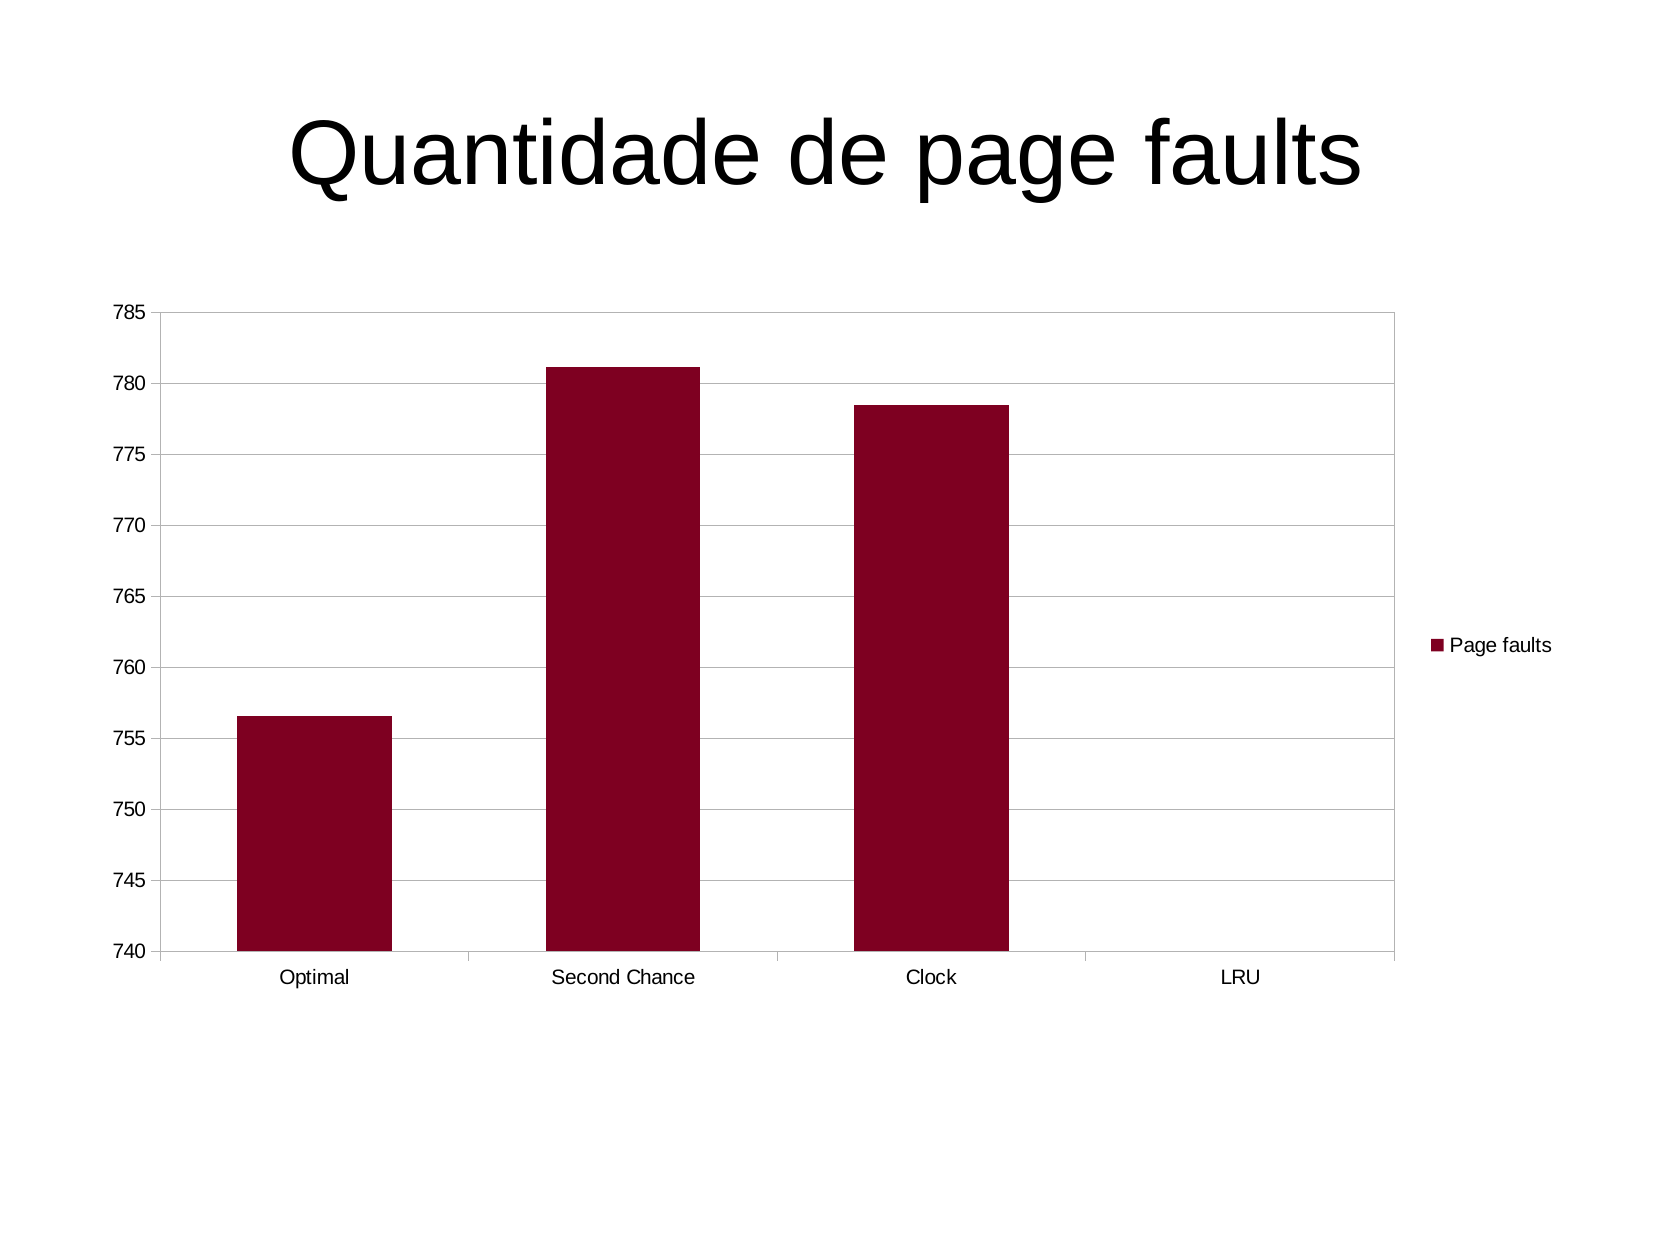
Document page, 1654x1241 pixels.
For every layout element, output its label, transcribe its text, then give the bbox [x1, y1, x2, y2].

chart [82, 286, 1572, 1004]
title Quantidade de page faults [82, 49, 1571, 257]
